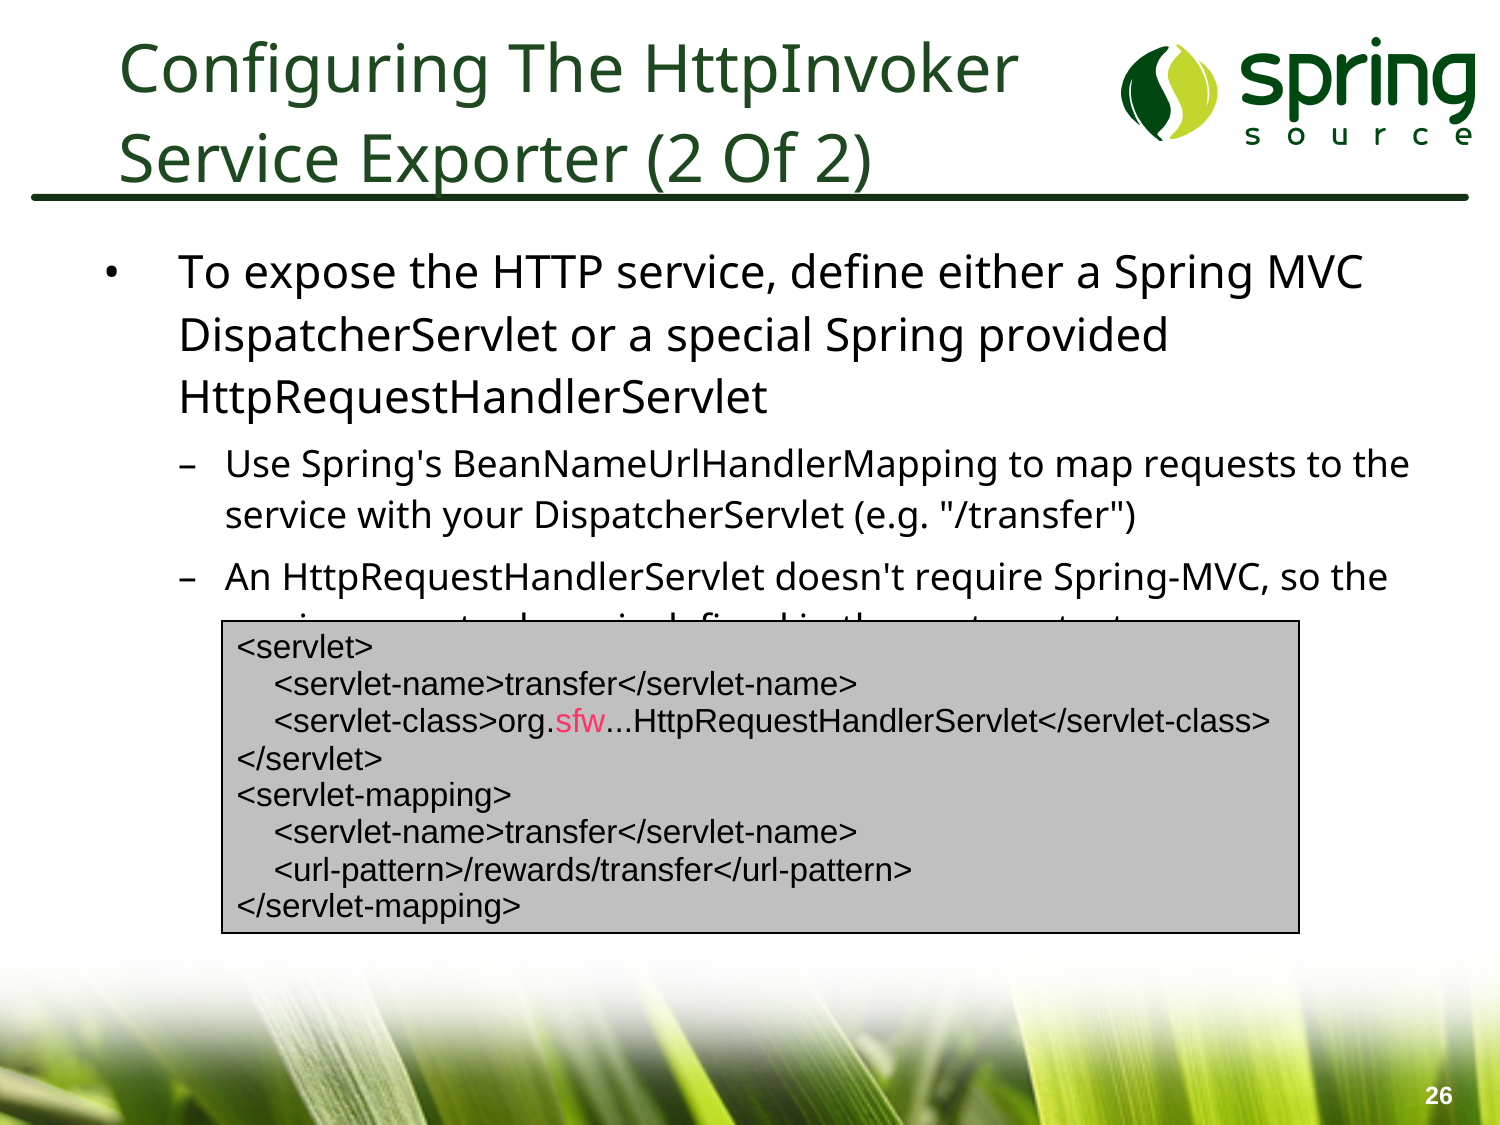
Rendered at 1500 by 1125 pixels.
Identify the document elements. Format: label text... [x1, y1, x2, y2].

list To expose the HTTP service, define either a Spring MVC DispatcherServlet or a special Spring provided HttpRequestHandlerServlet Use Spring's BeanNameUrlHandlerMapping to map requests to the service with your DispatcherServlet (e.g. "/transfer") An HttpRequestHandlerServlet doesn't require Spring-MVC, so the service exporter bean is defined in the root context [103, 239, 1447, 615]
title Configuring The HttpInvoker Service Exporter (2 Of 2) [103, 13, 1136, 191]
picture [1136, 37, 1475, 145]
picture [0, 944, 1500, 1125]
text_box <servlet> <servlet-name>transfer</servlet-name> <servlet-class>org.sfw...HttpRequestHandlerServlet</servlet-class> </servlet> <servlet-mapping> <servlet-name>transfer</servlet-name> <url-pattern>/rewards/transfer</url-pattern> </servlet-mapping> [221, 621, 1300, 933]
